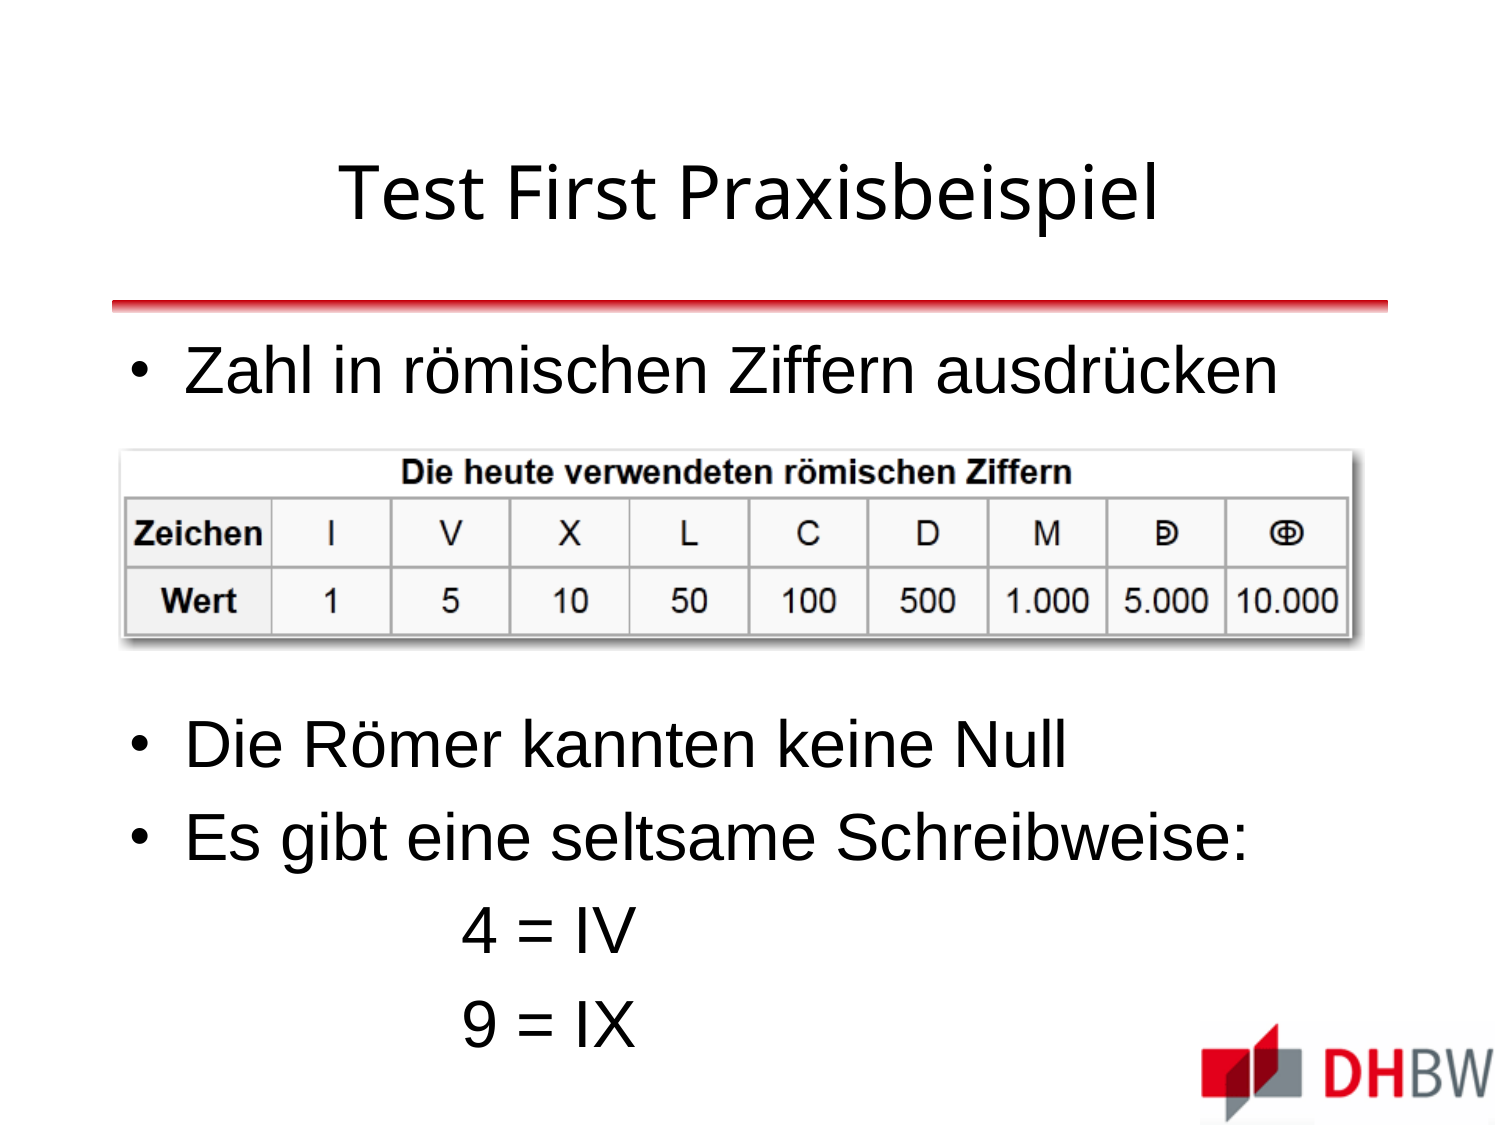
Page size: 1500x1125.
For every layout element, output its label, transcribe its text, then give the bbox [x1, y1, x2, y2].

title Test First Praxisbeispiel [112, 27, 1387, 360]
list Zahl in römischen Ziffern ausdrücken Die Römer kannten keine Null Es gibt eine seltsame Schreibweise: 4 = IV 9 = IX [113, 324, 1388, 1071]
picture [1200, 1021, 1495, 1125]
picture [118, 448, 1365, 651]
